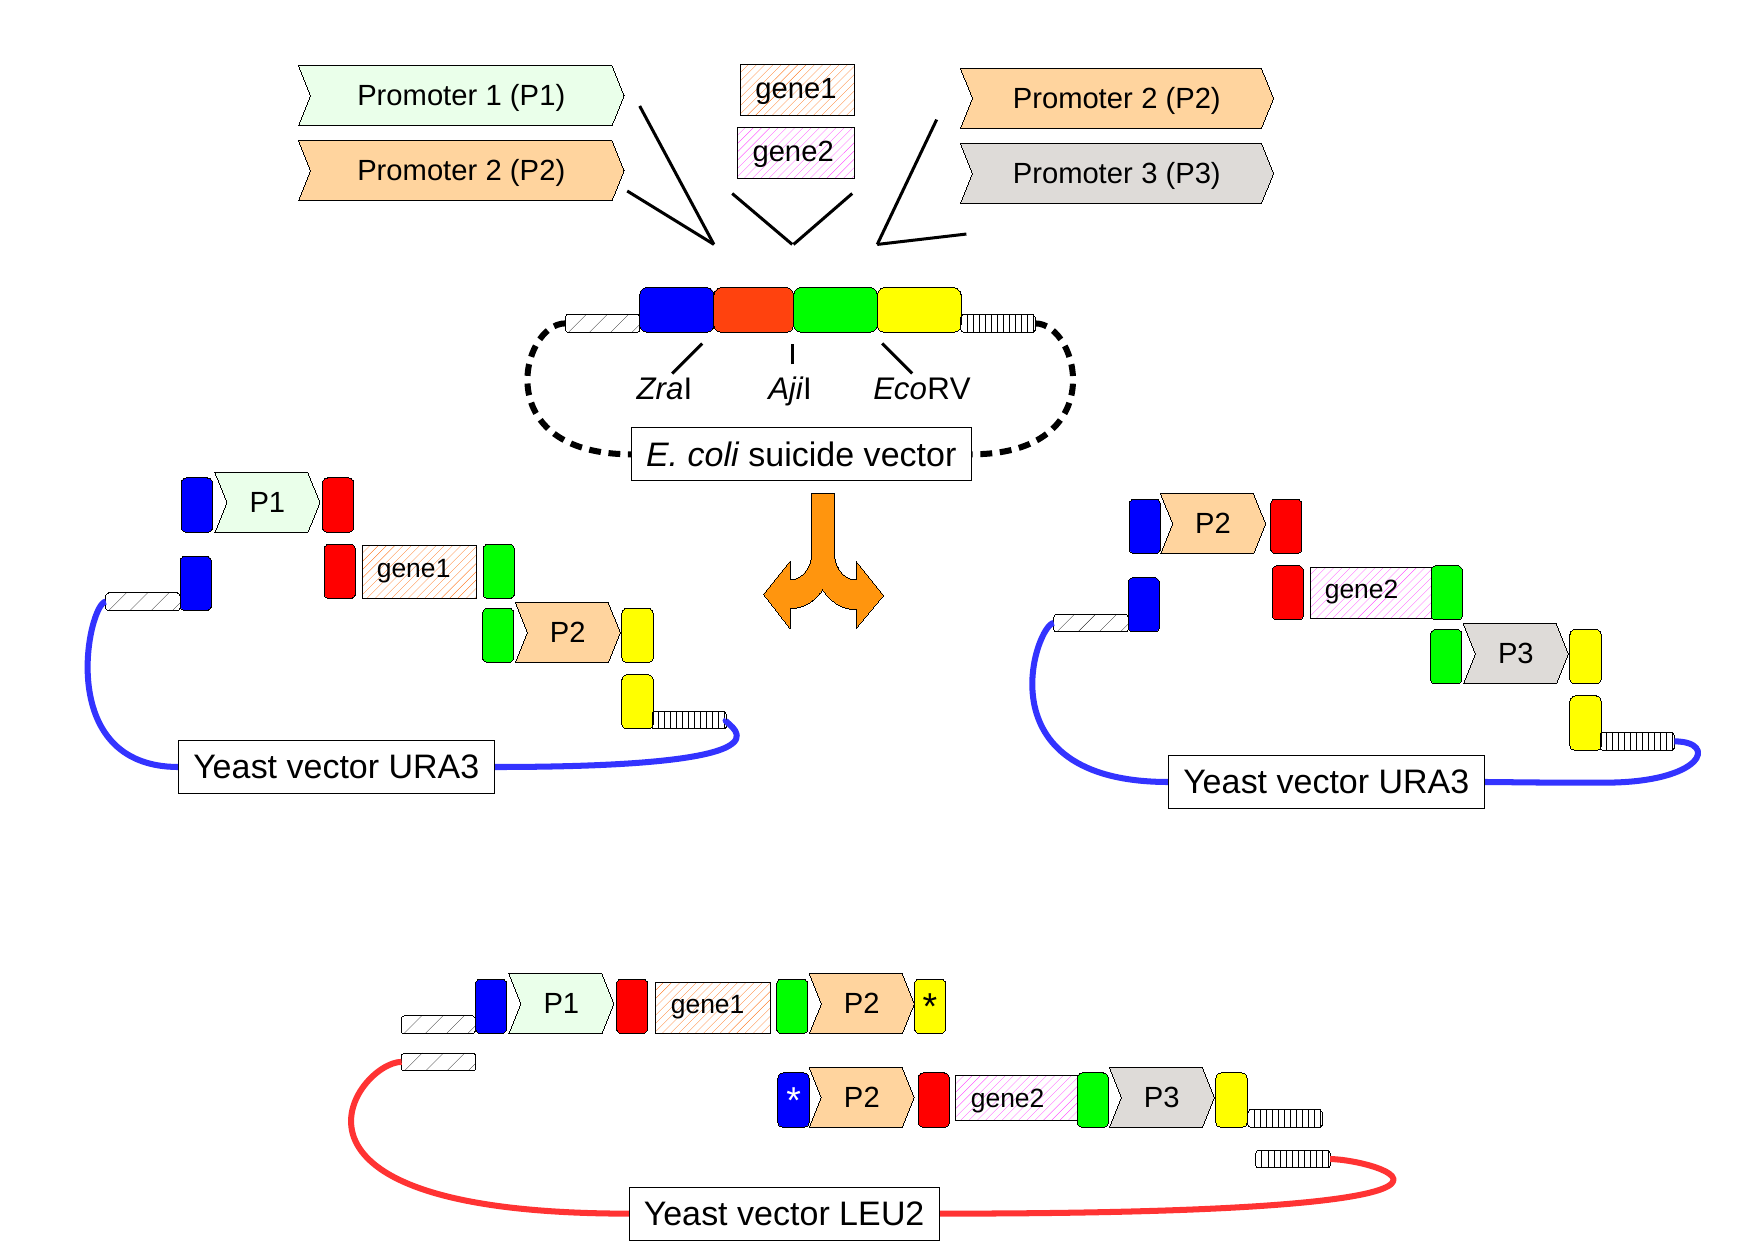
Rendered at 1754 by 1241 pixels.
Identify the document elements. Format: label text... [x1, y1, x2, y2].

text_box Yeast vector URA3 [178, 740, 495, 794]
text_box gene1 [740, 64, 855, 116]
text_box [322, 477, 354, 533]
text_box [565, 287, 1036, 333]
text_box [616, 979, 648, 1034]
text_box P3 [1109, 1067, 1215, 1128]
text_box P1 [508, 973, 614, 1034]
text_box [1430, 629, 1462, 684]
text_box Yeast vector LEU2 [629, 1187, 940, 1241]
text_box gene1 [362, 545, 477, 599]
text_box [1432, 565, 1463, 620]
text_box Promoter 3 (P3) [960, 143, 1274, 204]
text_box P2 [1160, 493, 1266, 554]
text_box gene2 [1310, 567, 1432, 619]
text_box [1053, 577, 1160, 632]
text_box EcoRV [858, 364, 997, 428]
text_box [918, 1072, 950, 1128]
text_box [181, 477, 213, 533]
text_box [776, 979, 808, 1034]
text_box [1077, 1072, 1109, 1128]
text_box gene2 [737, 127, 855, 179]
text_box P3 [1463, 623, 1569, 684]
text_box [621, 674, 727, 729]
text_box [401, 979, 507, 1034]
text_box Promoter 2 (P2) [298, 140, 625, 201]
text_box * [777, 1072, 810, 1128]
text_box [401, 1053, 476, 1071]
text_box Yeast vector URA3 [1168, 755, 1485, 809]
text_box [105, 556, 212, 611]
text_box ZraI [621, 364, 724, 415]
text_box E. coli suicide vector [631, 427, 972, 481]
text_box P1 [214, 472, 320, 533]
text_box [1215, 1072, 1323, 1128]
text_box [482, 608, 514, 663]
text_box gene2 [955, 1075, 1078, 1121]
text_box [1272, 565, 1304, 620]
text_box P2 [515, 602, 621, 663]
text_box [1129, 499, 1161, 554]
text_box [1255, 1150, 1331, 1168]
text_box gene1 [655, 982, 771, 1034]
text_box * [914, 979, 946, 1034]
text_box [1270, 499, 1302, 554]
text_box [1569, 695, 1675, 751]
text_box [1569, 629, 1602, 684]
text_box [621, 608, 654, 663]
text_box Promoter 2 (P2) [960, 68, 1274, 129]
text_box [324, 544, 356, 599]
text_box P2 [809, 1067, 915, 1128]
text_box P2 [809, 973, 914, 1034]
text_box Promoter 1 (P1) [298, 65, 625, 126]
text_box AjiI [753, 364, 836, 415]
text_box [483, 544, 515, 599]
text_box [763, 493, 884, 629]
